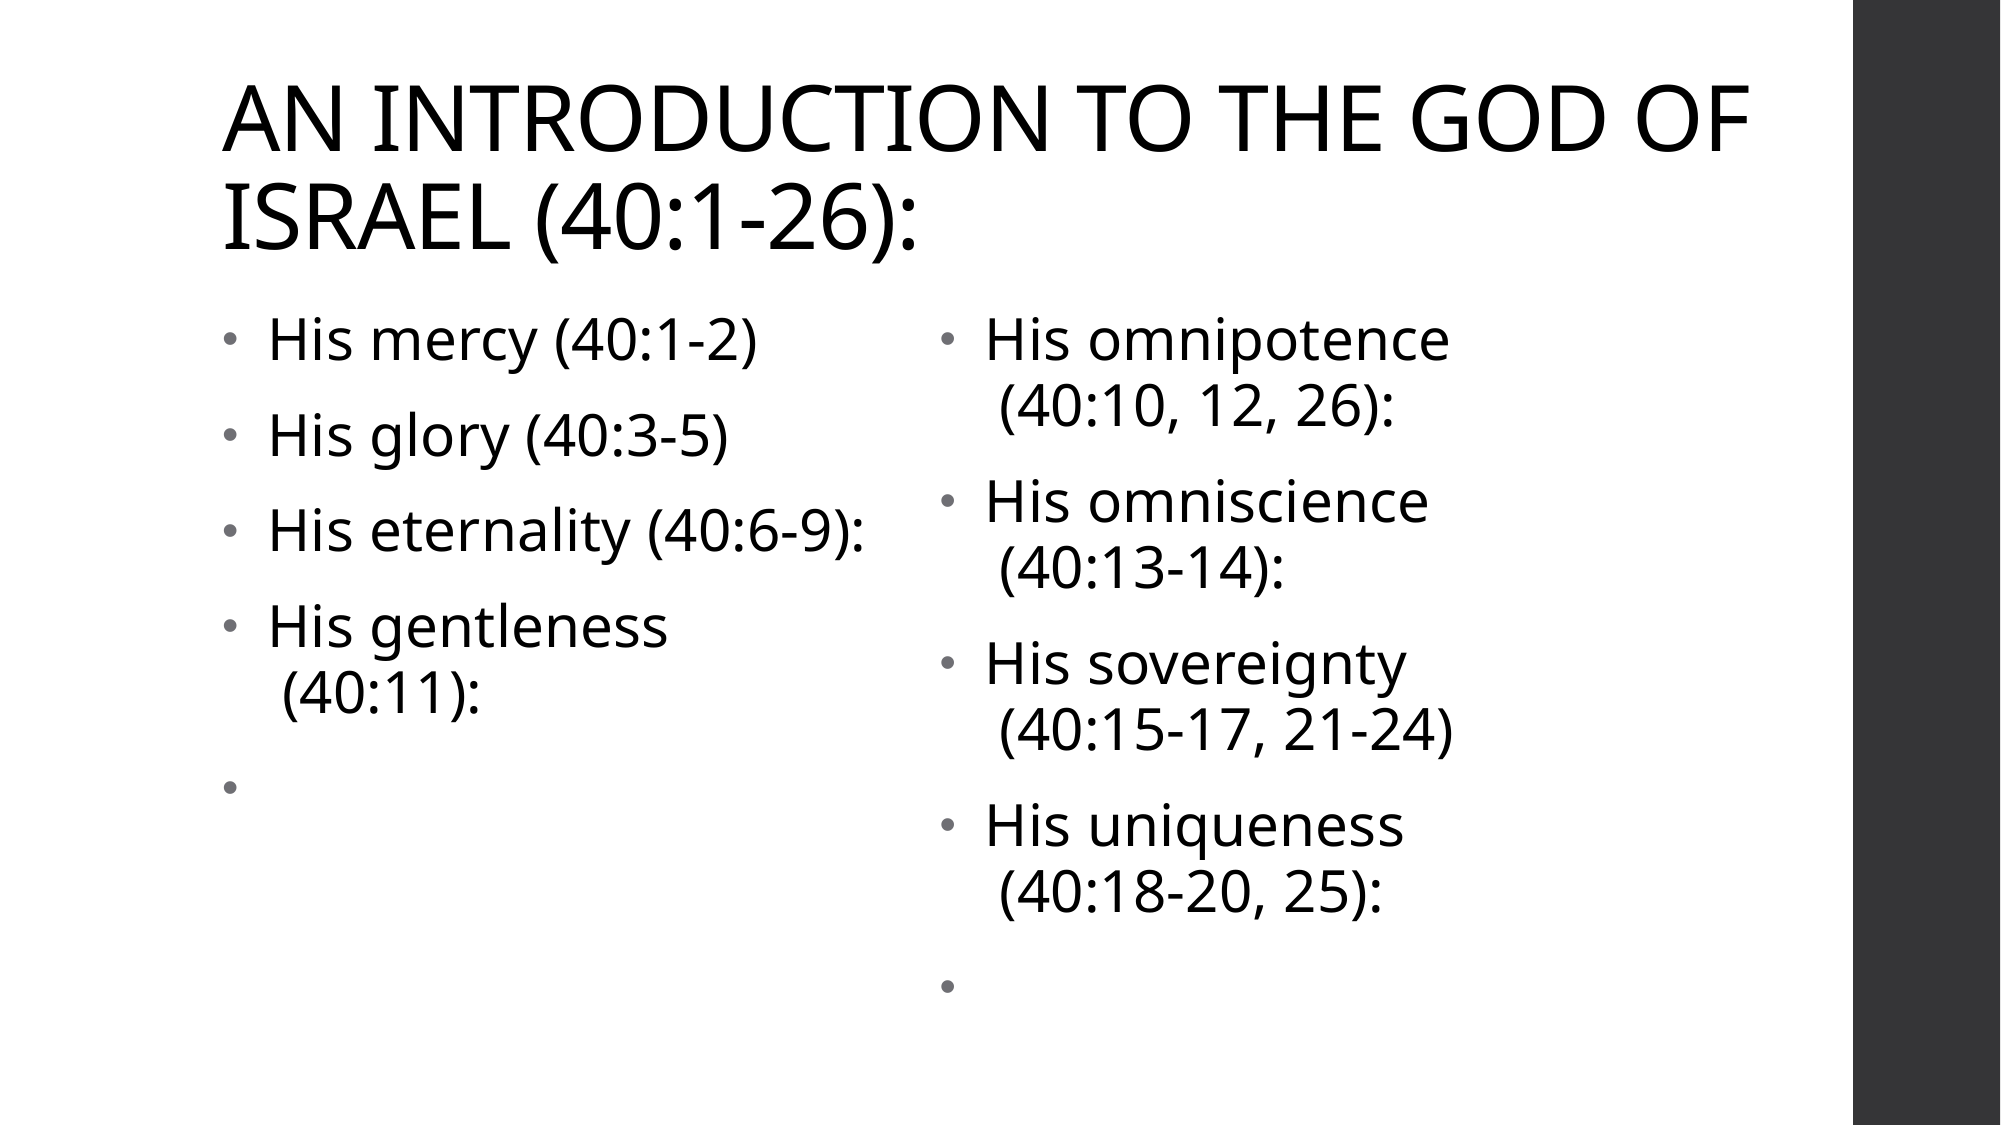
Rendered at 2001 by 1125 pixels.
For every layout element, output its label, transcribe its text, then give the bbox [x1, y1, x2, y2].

list His mercy (40:1-2) His glory (40:3-5) His eternality (40:6-9): His gentleness (40:11): [207, 299, 900, 1014]
title AN INTRODUCTION TO THE GOD OF ISRAEL (40:1-26): [206, 60, 1797, 278]
list His omnipotence (40:10, 12, 26): His omniscience (40:13-14): His sovereignty (40:15-17, 21-24) His uniqueness (40:18-20, 25): [924, 299, 1617, 1014]
